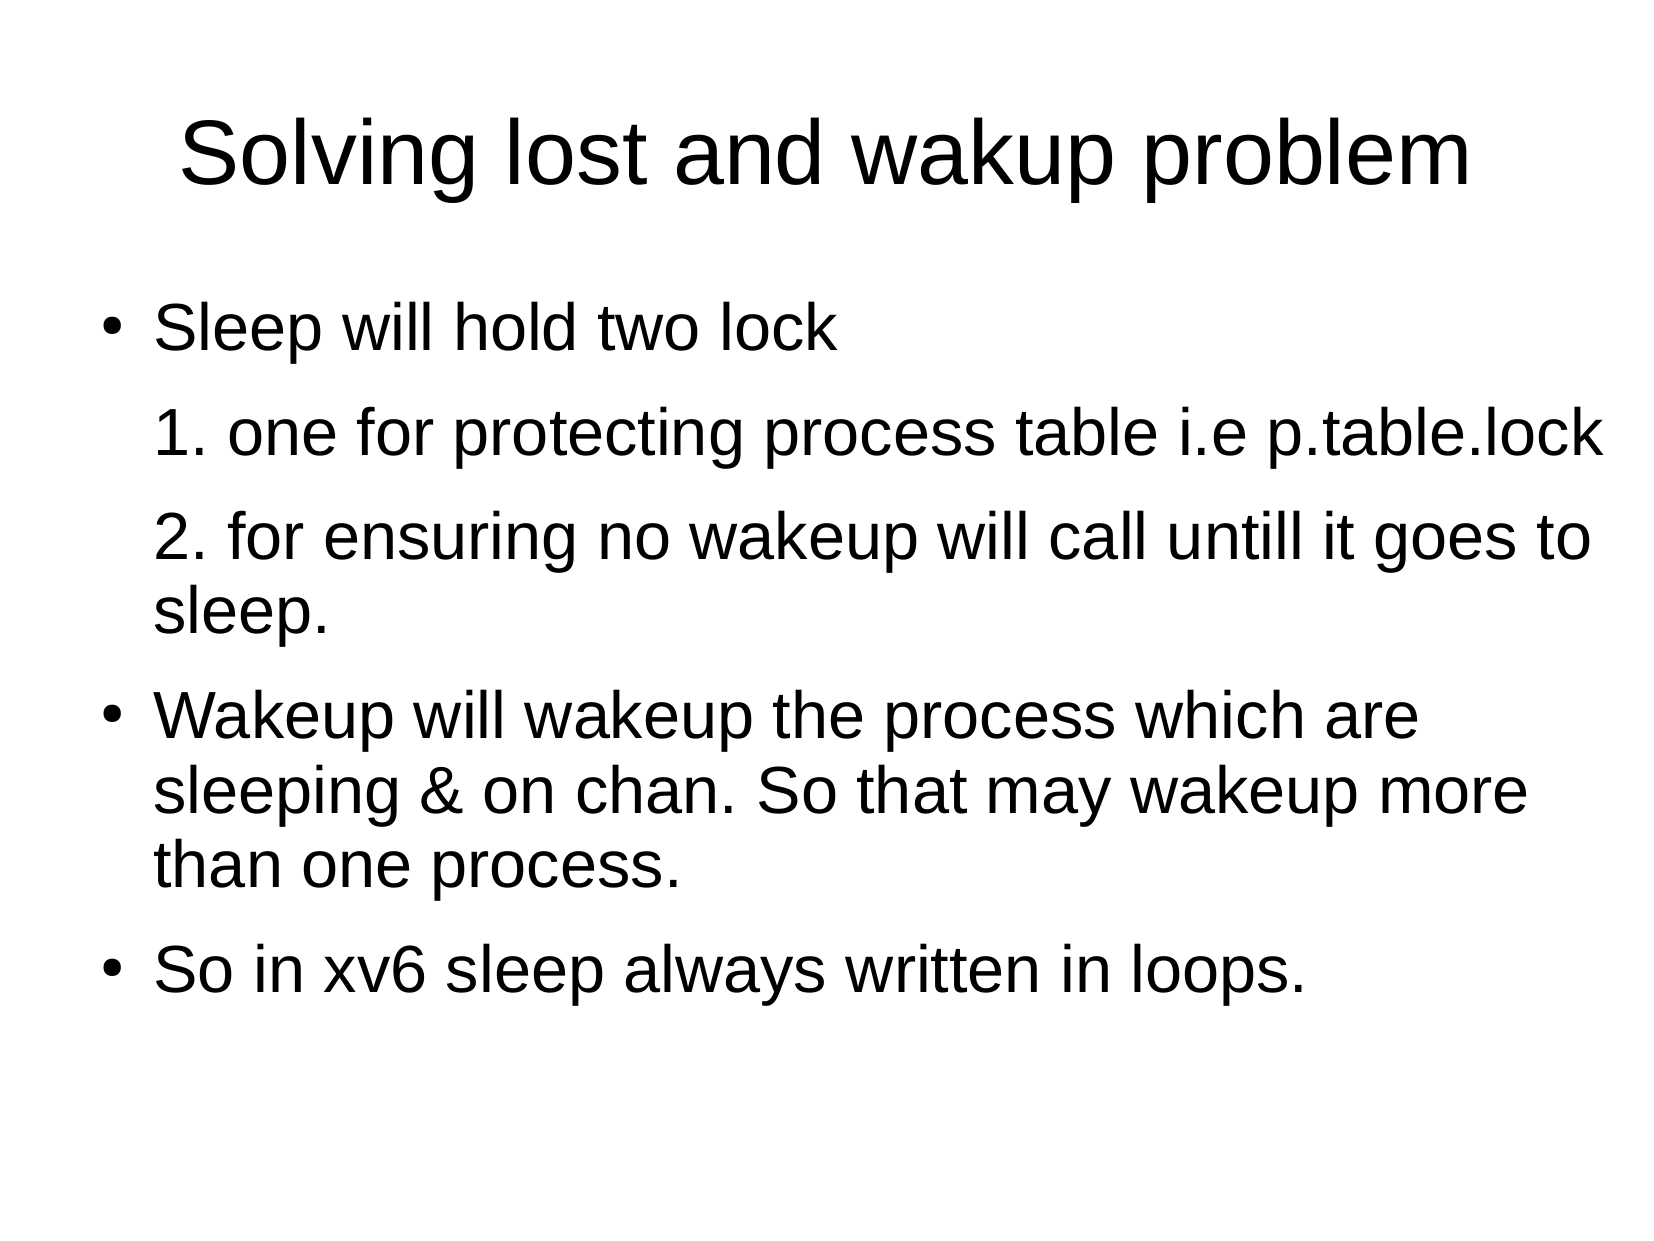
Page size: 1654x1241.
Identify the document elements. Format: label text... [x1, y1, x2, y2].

list Sleep will hold two lock 1. one for protecting process table i.e p.table.lock 2. for ensuring no wakeup will call untill it goes to sleep. Wakeup will wakeup the process which are sleeping & on chan. So that may wakeup more than one process. So in xv6 sleep always written in loops. [82, 290, 1630, 1158]
title Solving lost and wakup problem [82, 49, 1571, 257]
